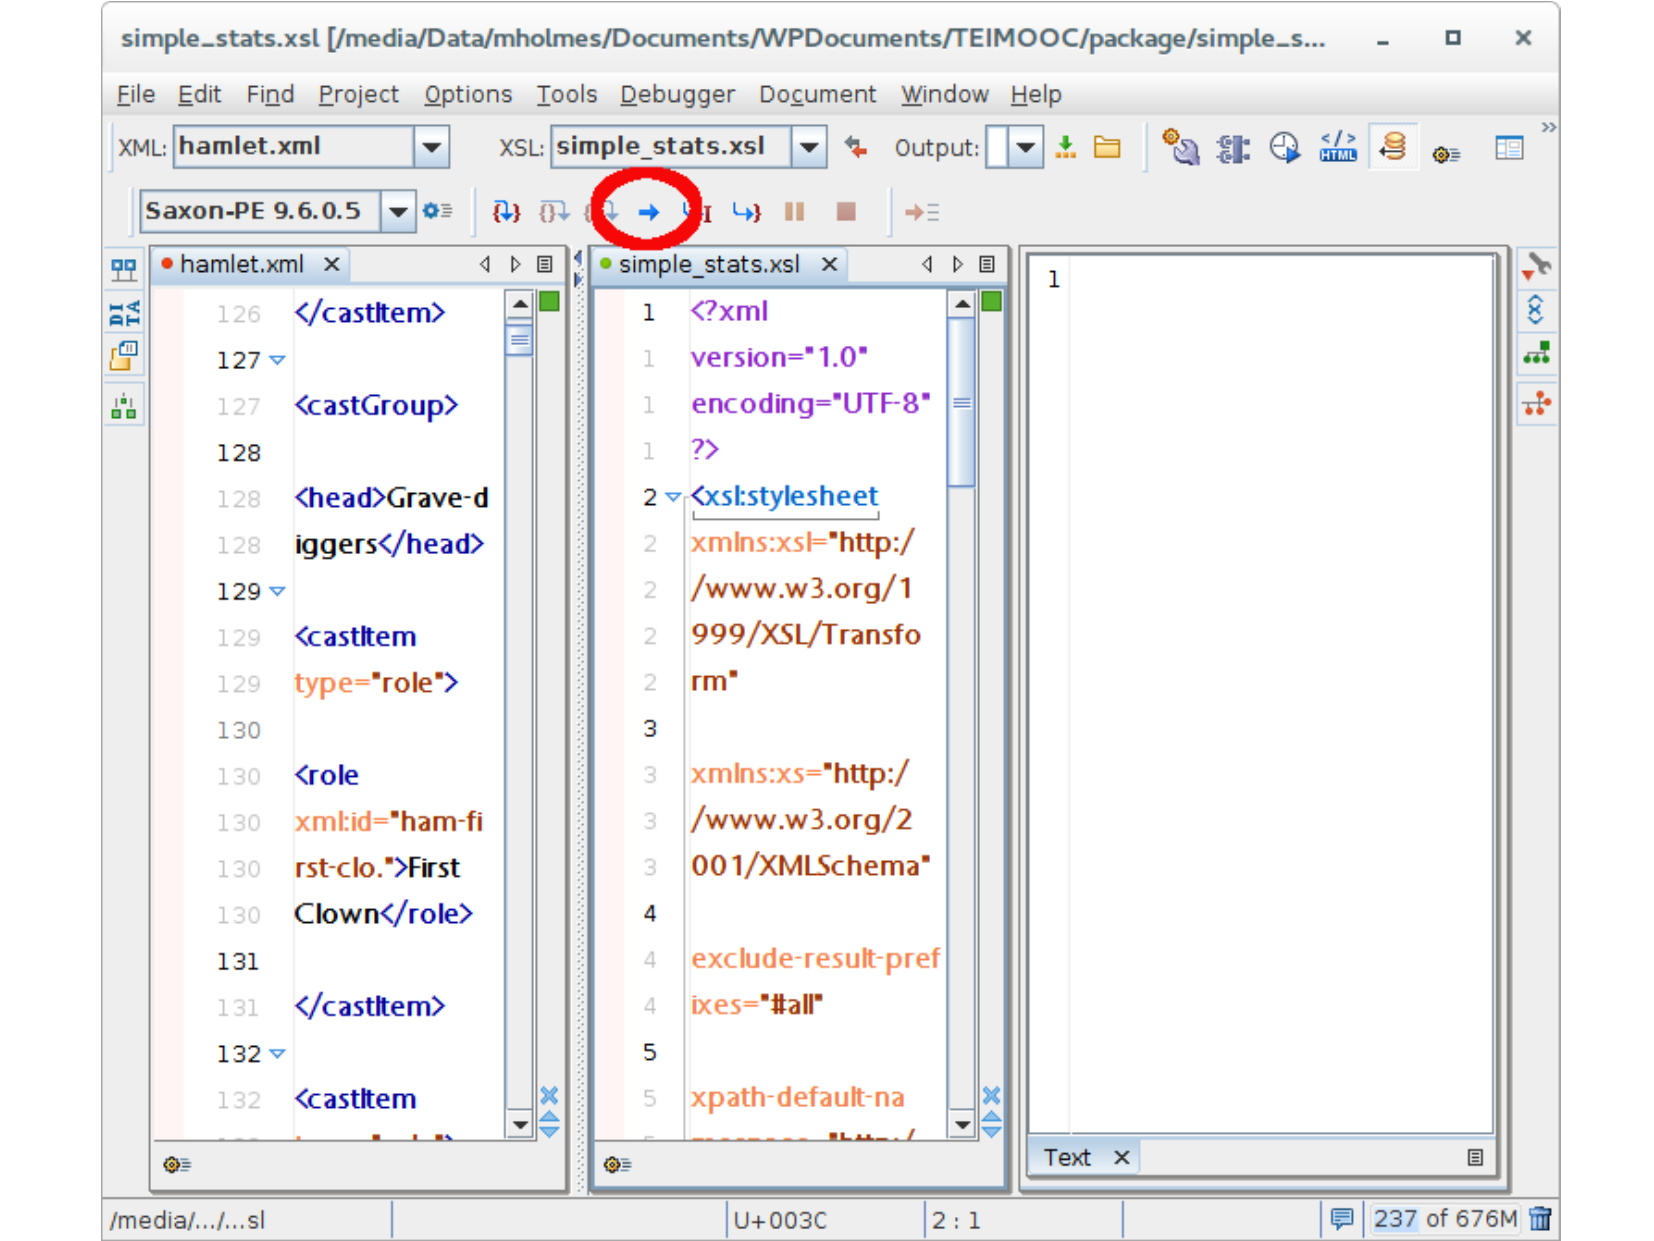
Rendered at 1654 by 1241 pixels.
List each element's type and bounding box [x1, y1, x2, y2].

picture [101, 1, 1561, 1241]
